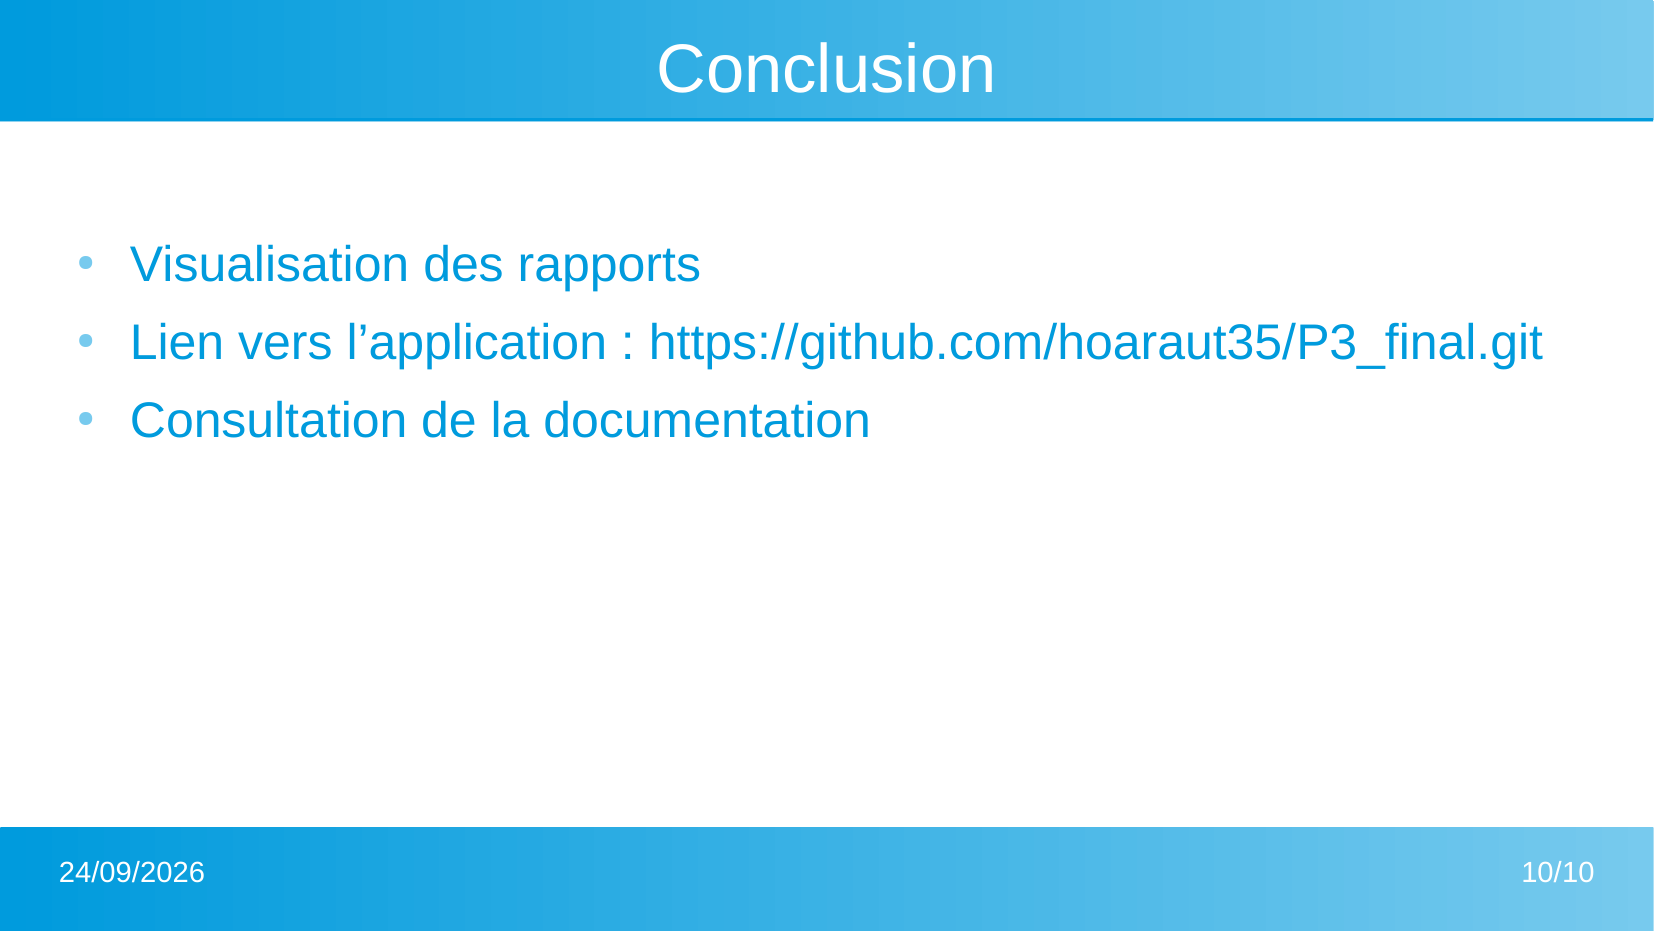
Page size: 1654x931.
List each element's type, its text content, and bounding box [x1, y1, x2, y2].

list Visualisation des rapports Lien vers l’application : https://github.com/hoaraut35/P3_final.git Consultation de la documentation [59, 177, 1595, 768]
title Conclusion [59, 29, 1595, 108]
